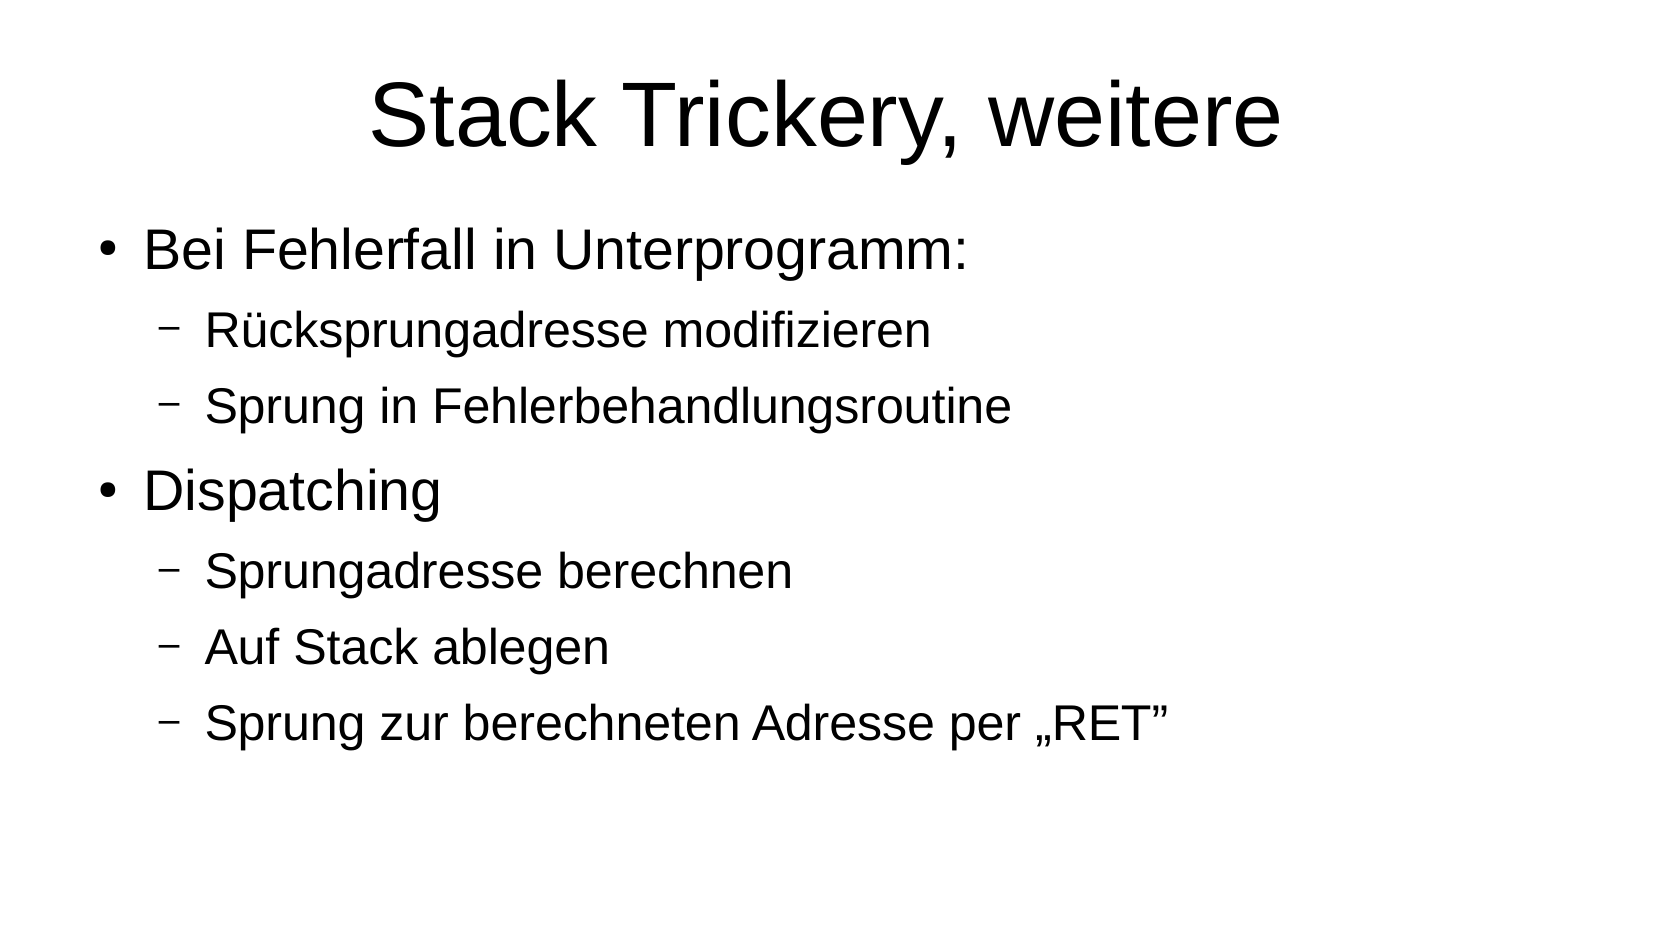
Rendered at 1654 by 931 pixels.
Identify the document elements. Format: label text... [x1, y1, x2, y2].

list Bei Fehlerfall in Unterprogramm: Rücksprungadresse modifizieren Sprung in Fehlerbehandlungsroutine Dispatching Sprungadresse berechnen Auf Stack ablegen Sprung zur berechneten Adresse per „RET” [82, 217, 1571, 758]
title Stack Trickery, weitere [82, 37, 1571, 193]
